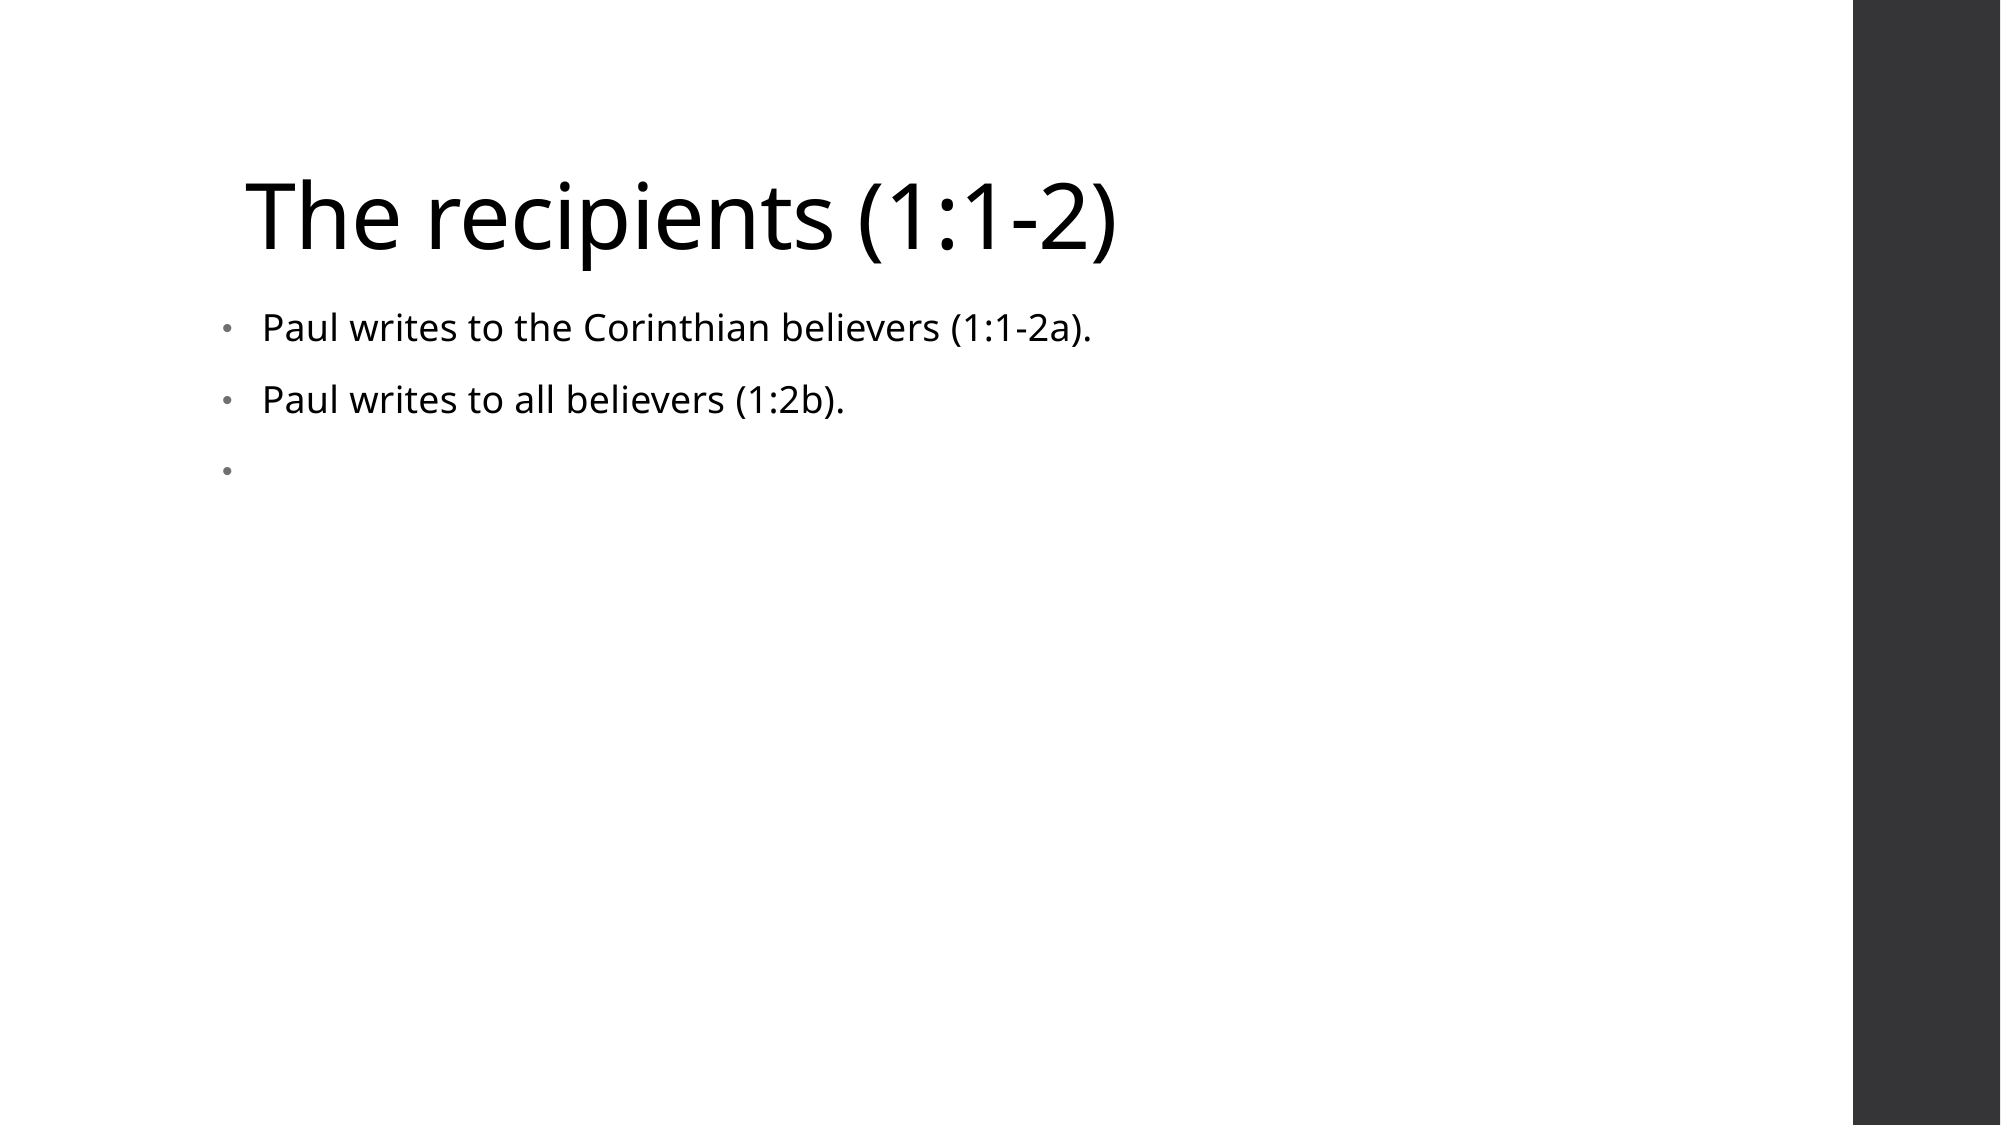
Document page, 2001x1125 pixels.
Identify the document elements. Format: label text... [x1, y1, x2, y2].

title The recipients (1:1-2) [206, 60, 1797, 278]
list Paul writes to the Corinthian believers (1:1-2a). Paul writes to all believers (1:2b). [206, 299, 1617, 1014]
